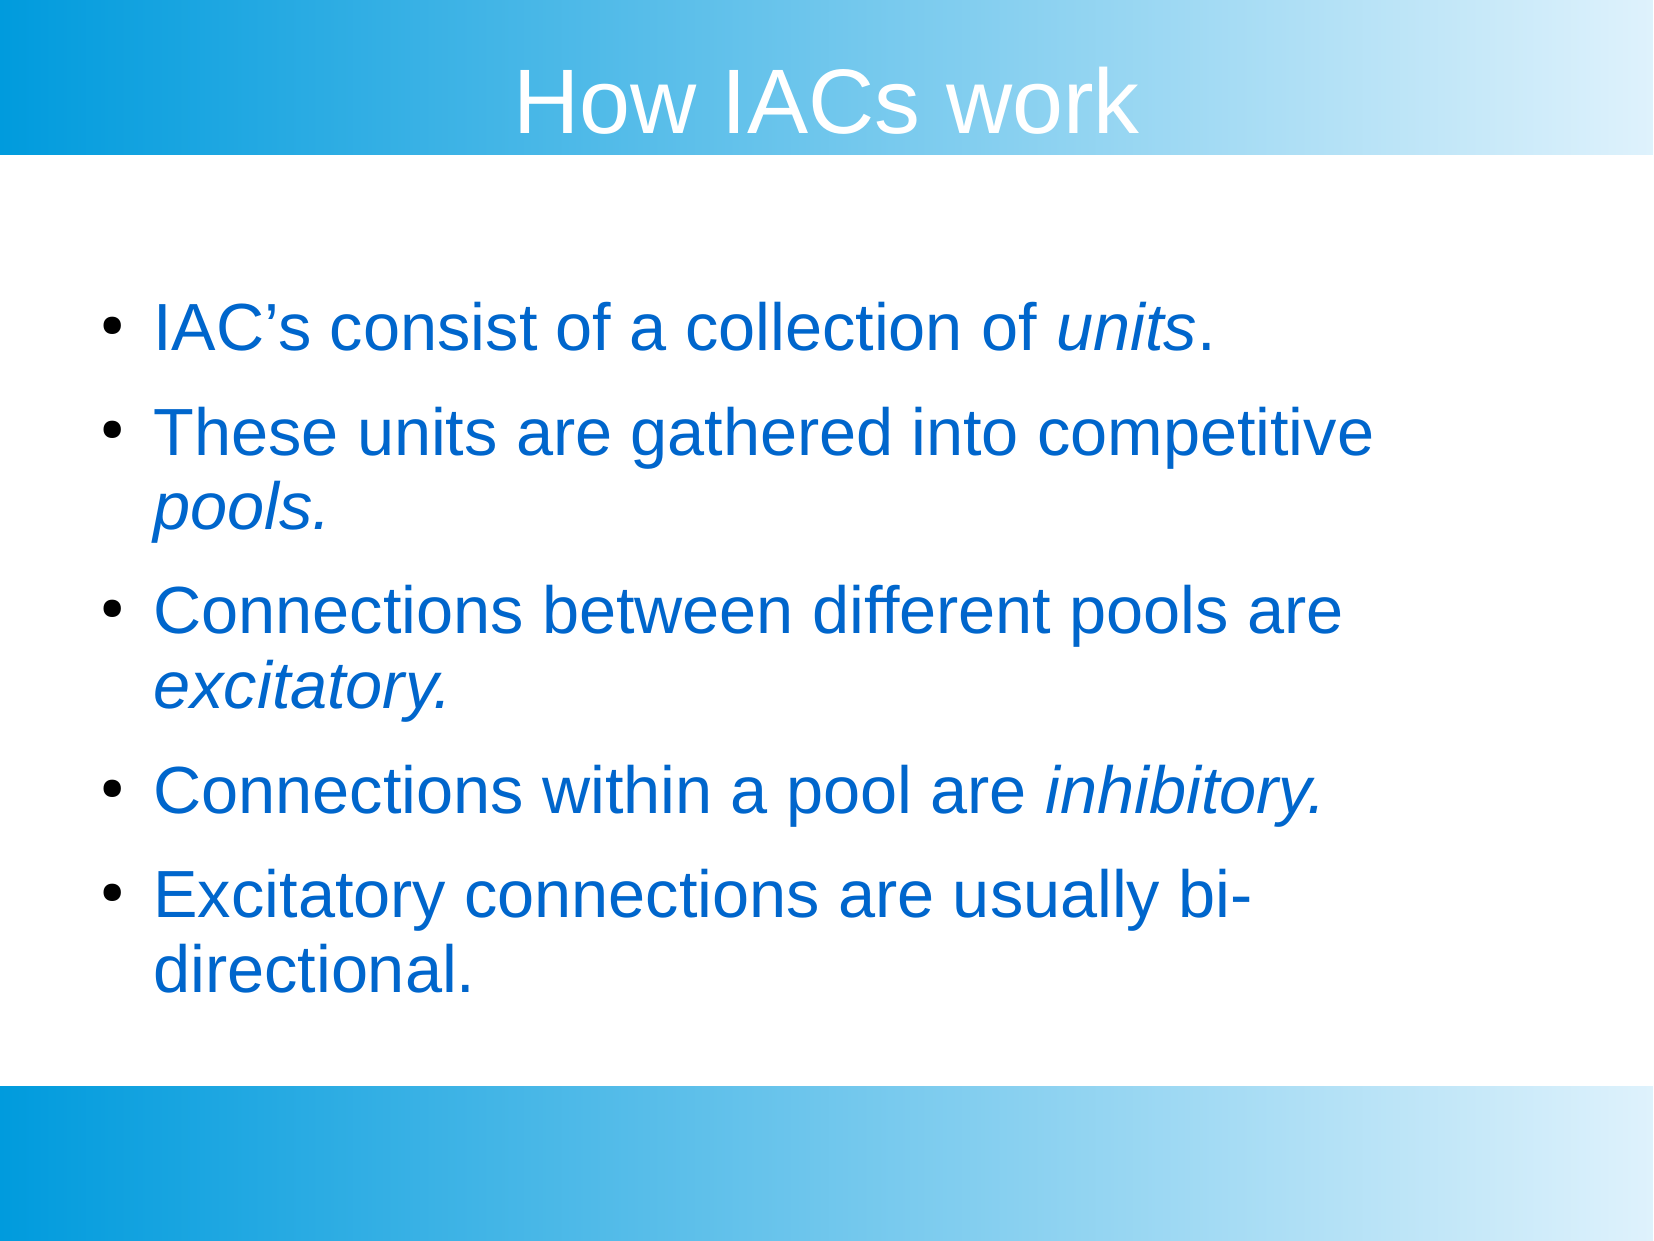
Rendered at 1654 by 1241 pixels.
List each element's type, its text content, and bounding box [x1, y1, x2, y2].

list IAC’s consist of a collection of units. These units are gathered into competitive pools. Connections between different pools are excitatory. Connections within a pool are inhibitory. Excitatory connections are usually bi-directional. [82, 290, 1571, 1010]
title How IACs work [82, 49, 1571, 155]
